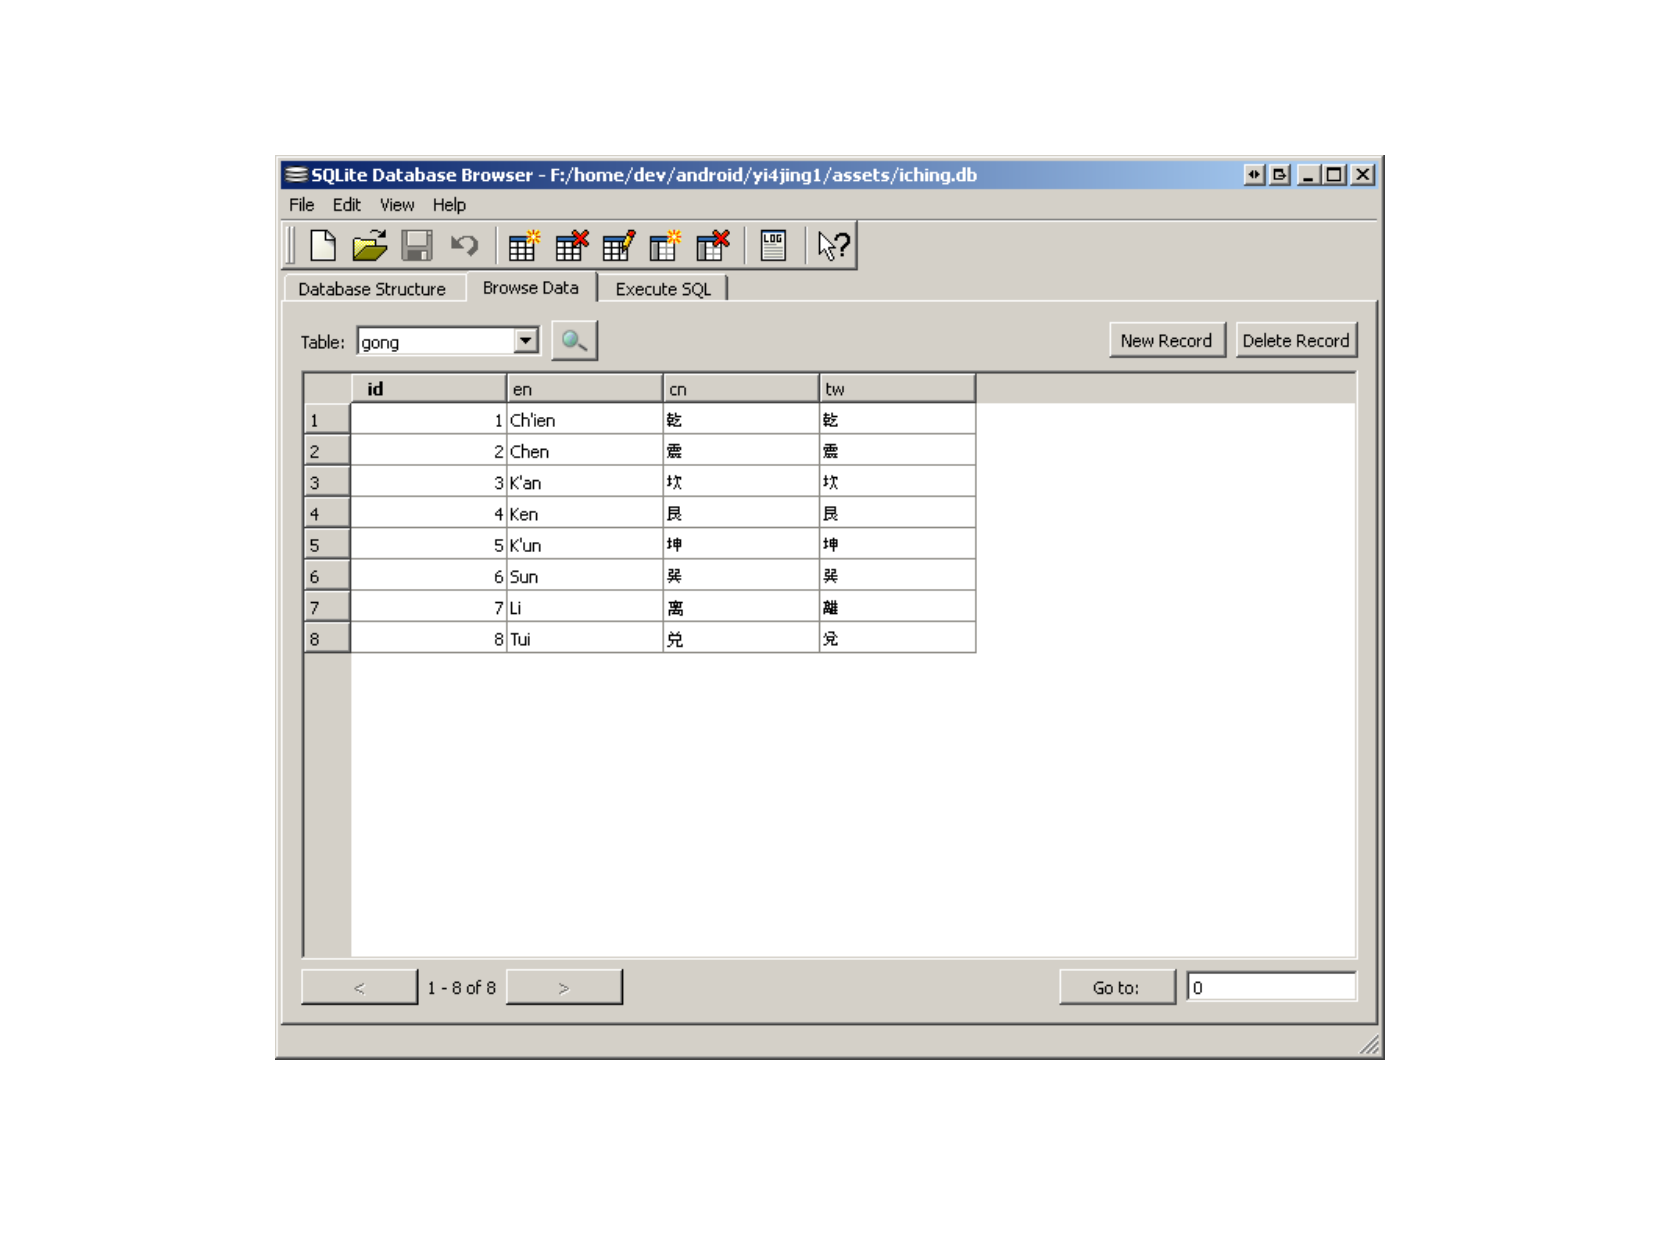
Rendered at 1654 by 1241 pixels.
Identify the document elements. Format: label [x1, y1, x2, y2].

picture [275, 155, 1385, 1060]
